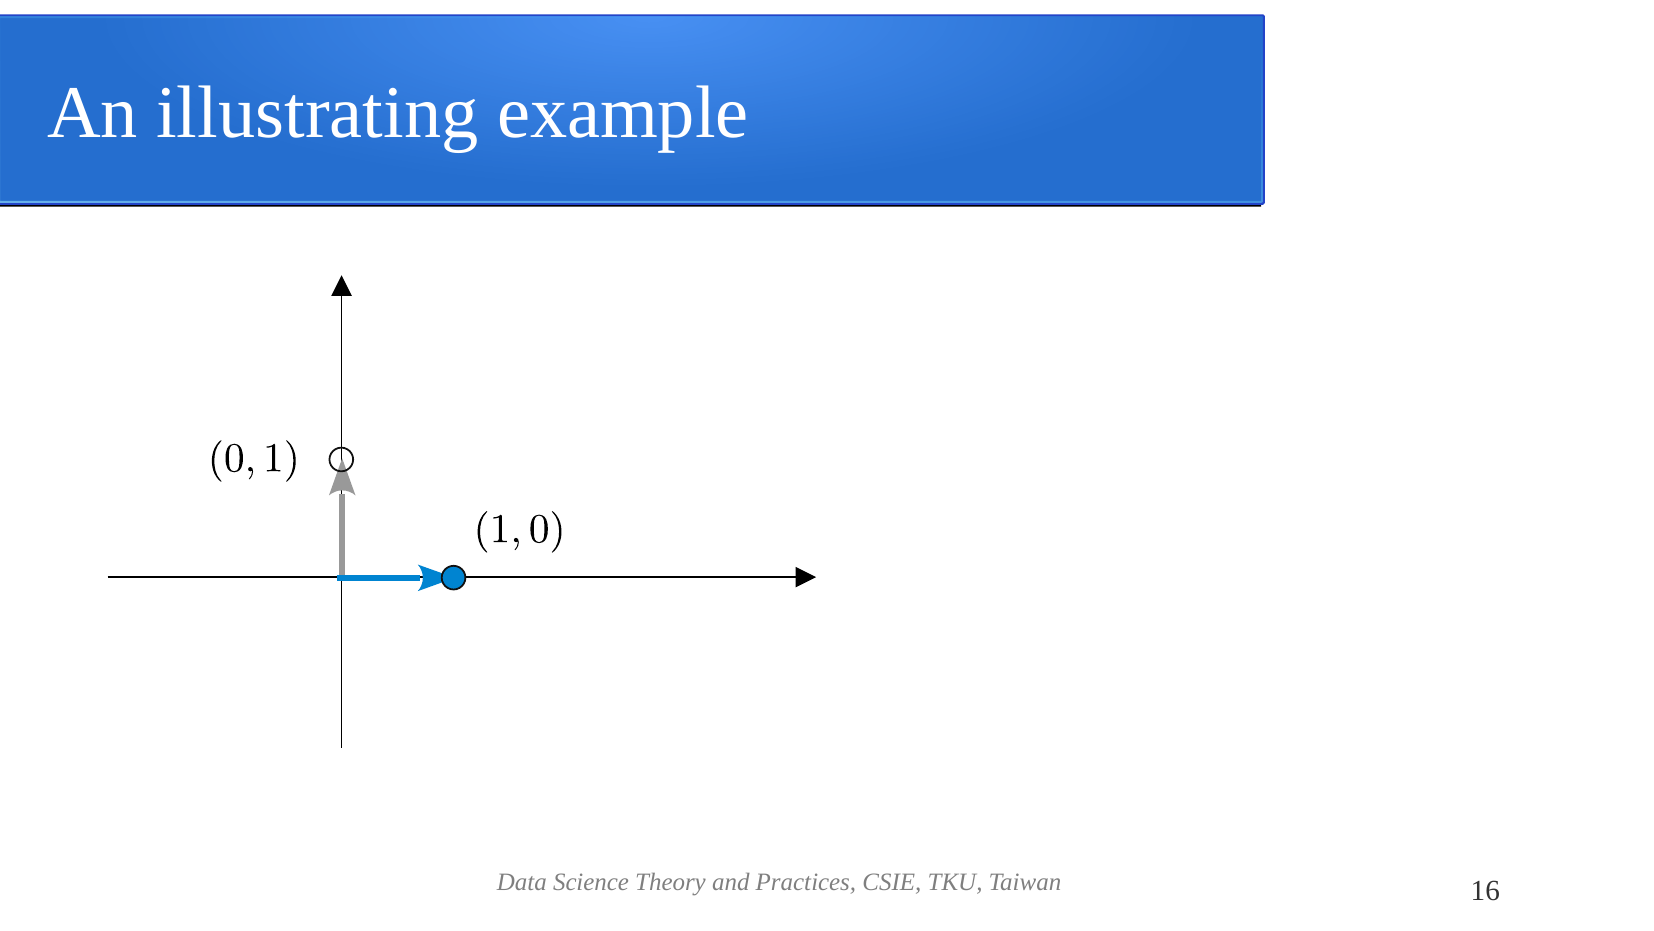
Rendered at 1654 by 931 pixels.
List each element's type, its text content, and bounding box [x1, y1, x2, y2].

title An illustrating example [47, 35, 1199, 189]
picture [471, 509, 564, 555]
picture [206, 438, 298, 484]
text_box [441, 565, 466, 590]
